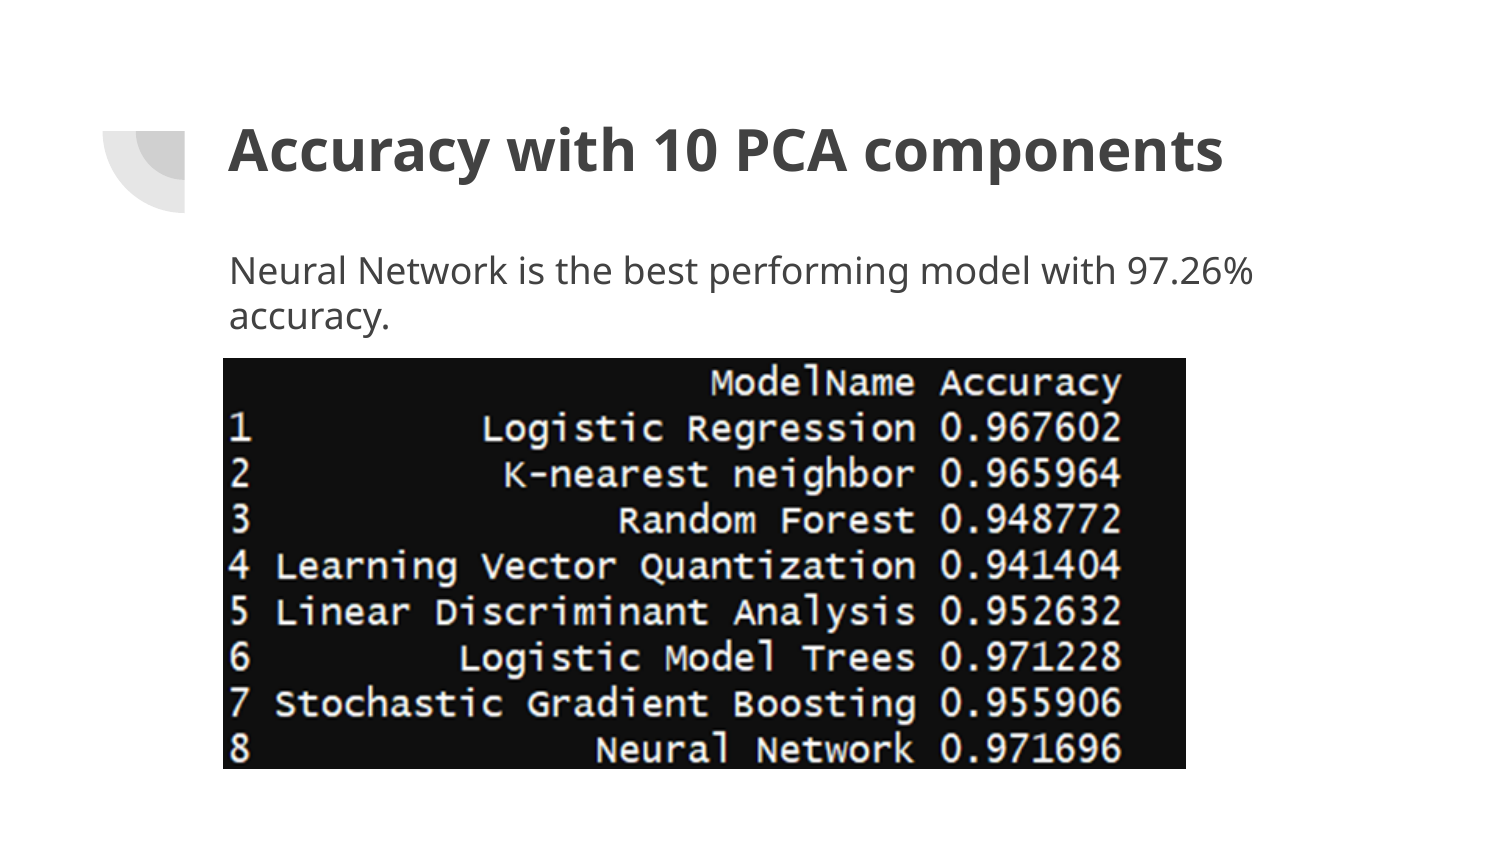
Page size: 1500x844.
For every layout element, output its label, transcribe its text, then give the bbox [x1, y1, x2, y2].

picture [223, 358, 1186, 769]
title Accuracy with 10 PCA components [213, 98, 1368, 232]
list Neural Network is the best performing model with 97.26% accuracy. [213, 232, 1368, 744]
